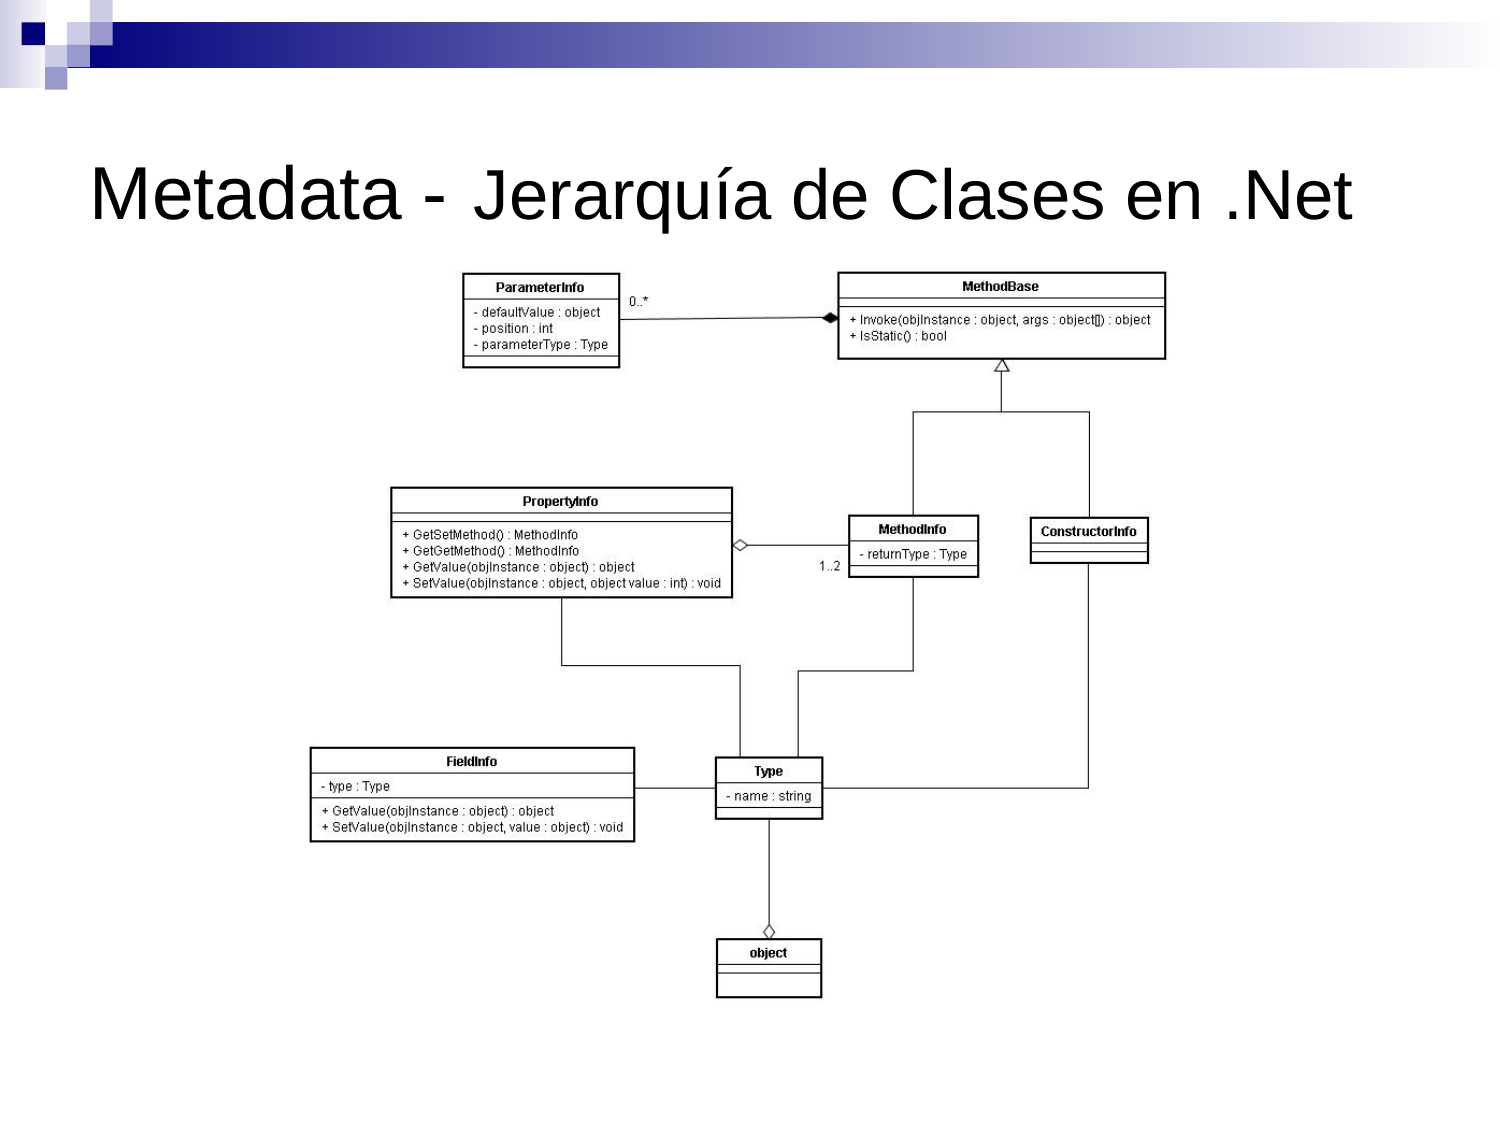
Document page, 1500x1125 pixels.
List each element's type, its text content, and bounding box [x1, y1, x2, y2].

title Metadata - Jerarquía de Clases en .Net [75, 75, 1426, 301]
picture [300, 262, 1176, 1008]
